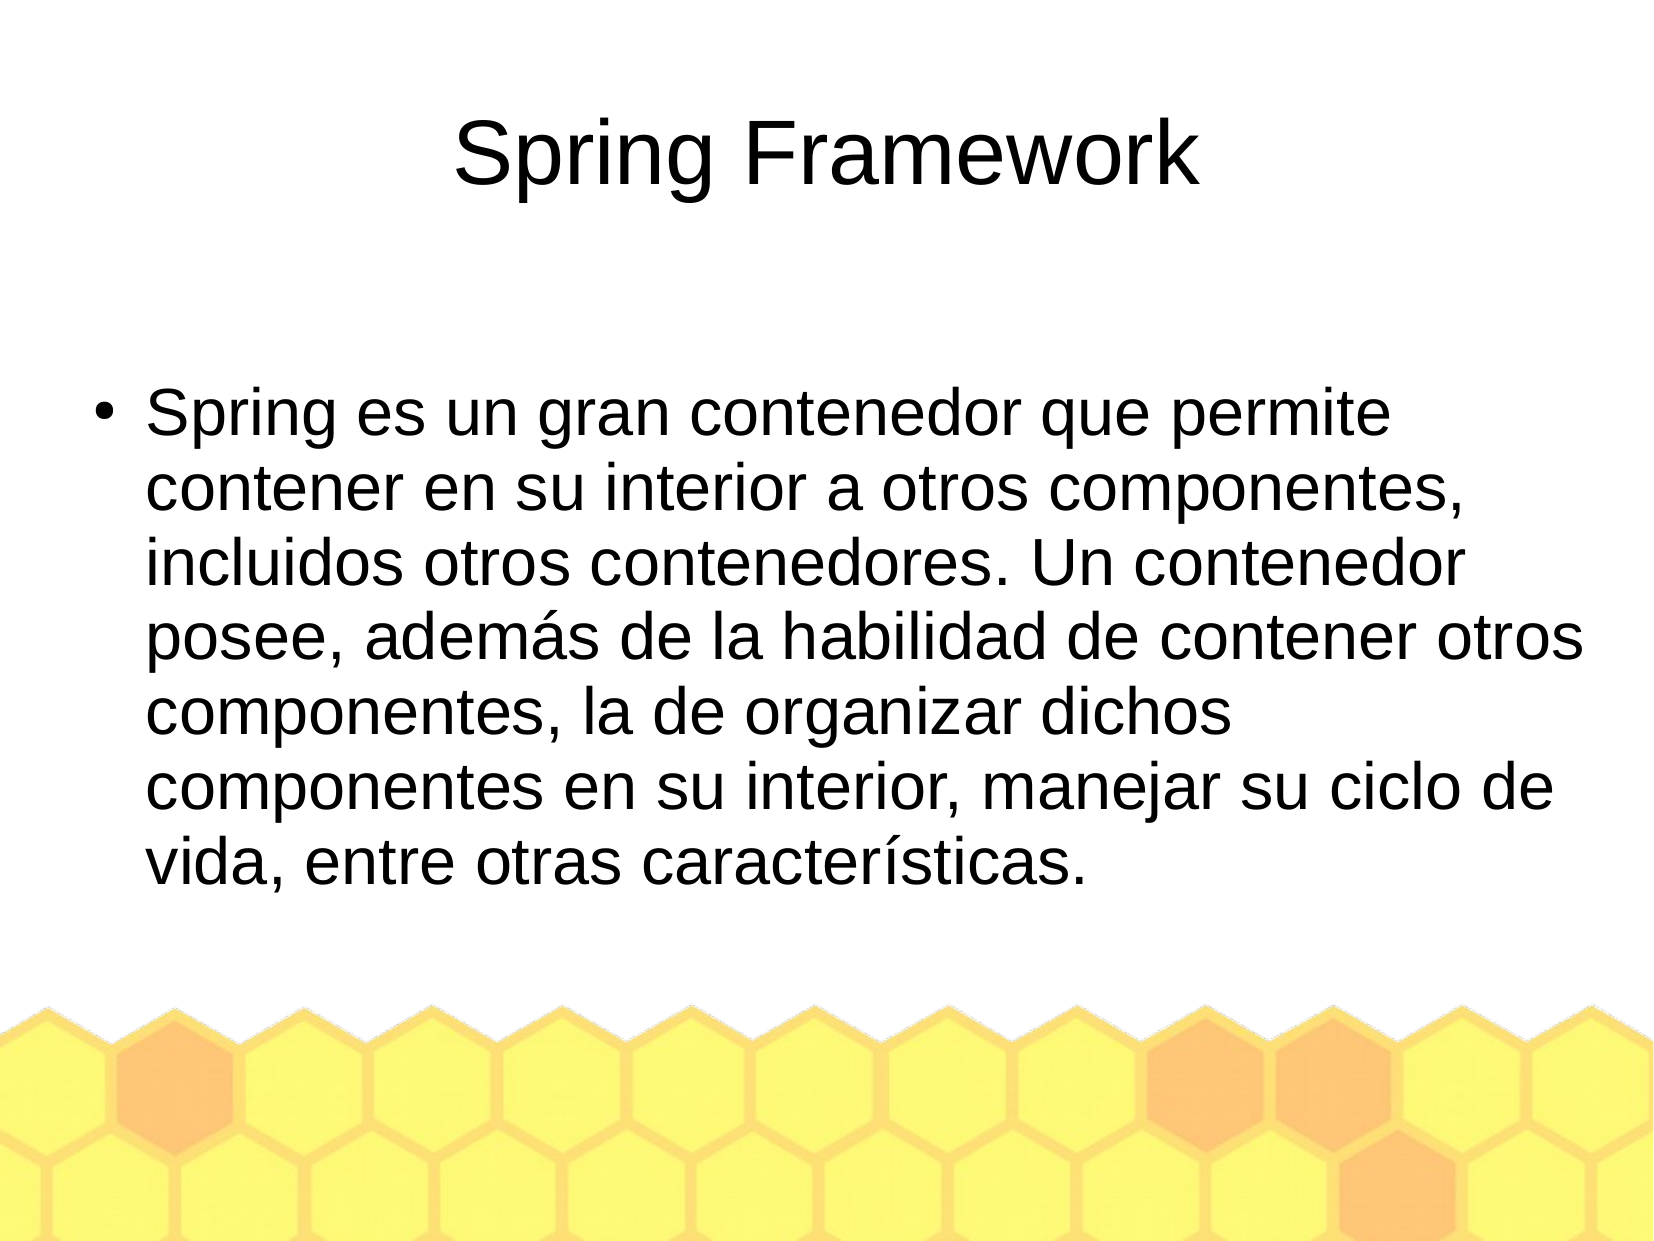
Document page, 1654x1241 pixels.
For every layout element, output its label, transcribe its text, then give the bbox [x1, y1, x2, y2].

title Spring Framework [82, 49, 1571, 257]
list Spring es un gran contenedor que permite contener en su interior a otros componentes, incluidos otros contenedores. Un contenedor posee, además de la habilidad de contener otros componentes, la de organizar dichos componentes en su interior, manejar su ciclo de vida, entre otras características. [75, 270, 1591, 991]
picture [0, 1001, 1654, 1241]
